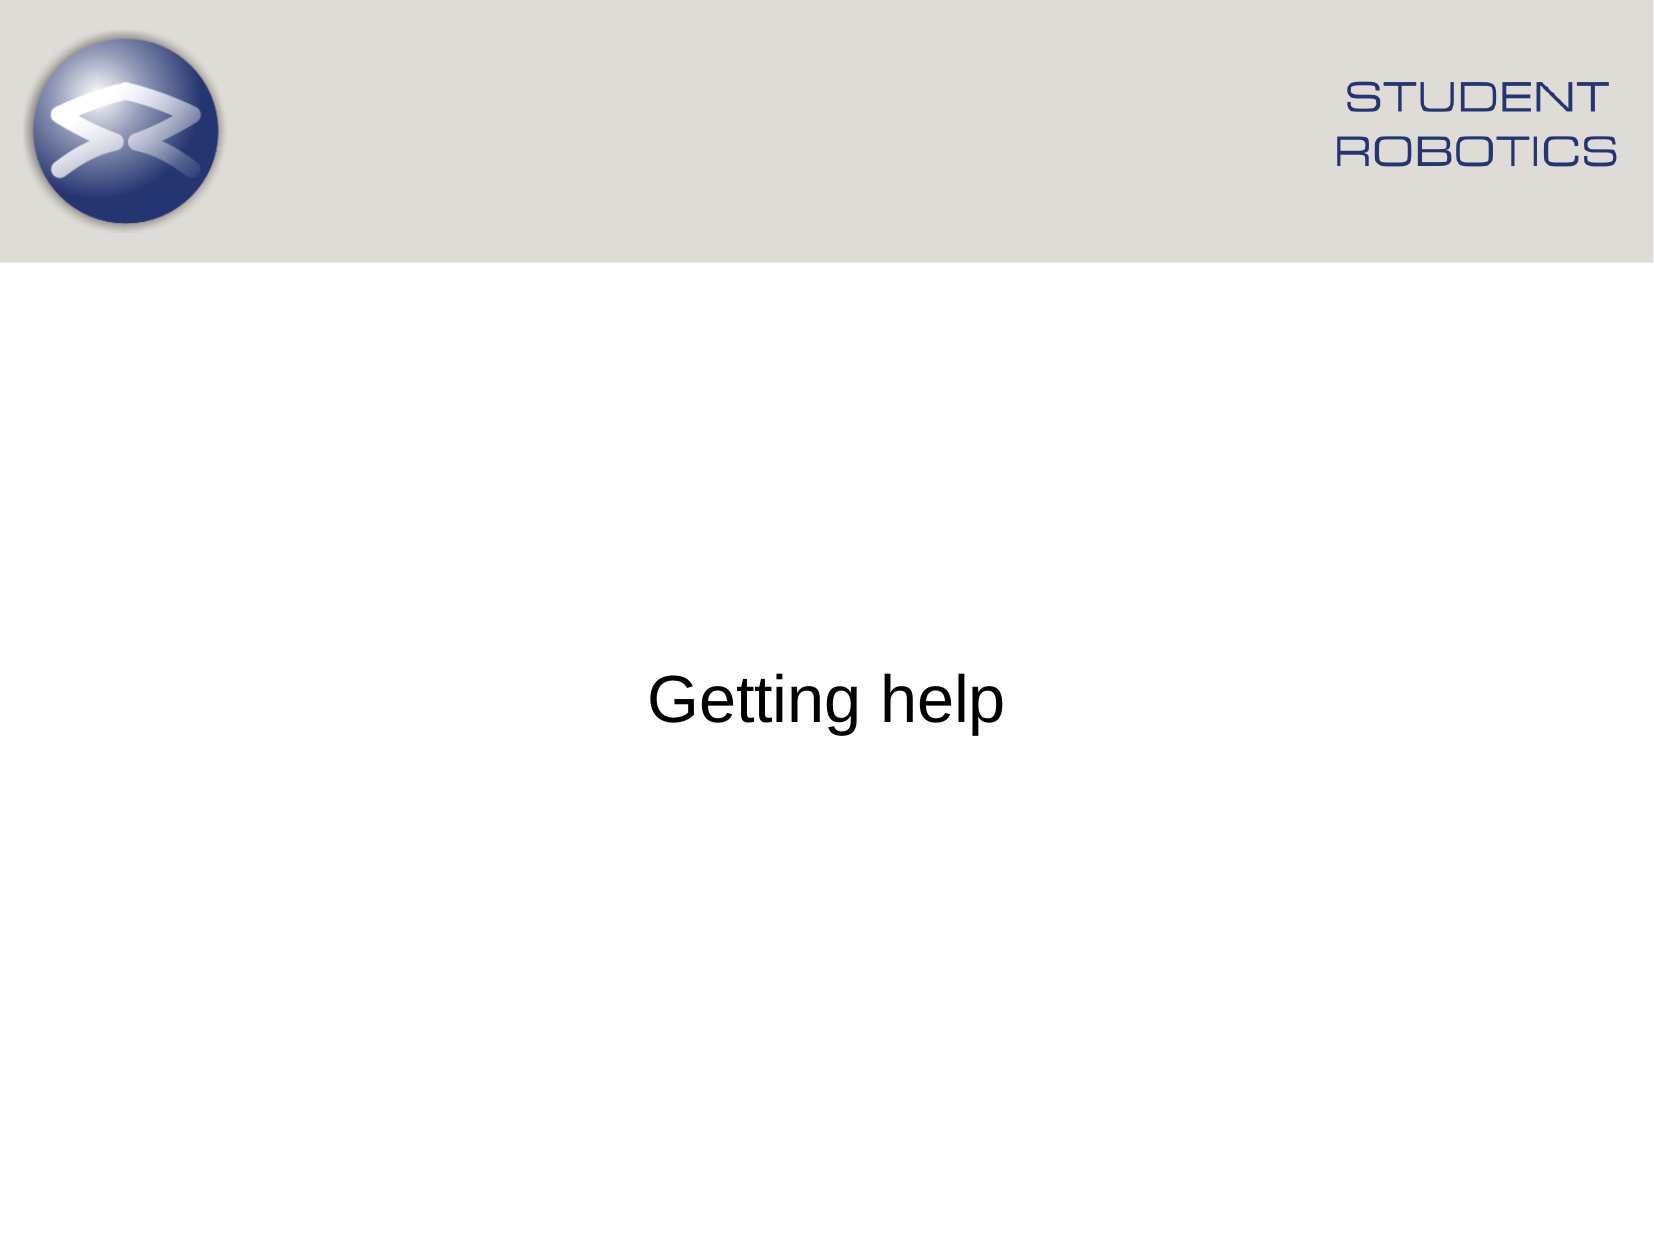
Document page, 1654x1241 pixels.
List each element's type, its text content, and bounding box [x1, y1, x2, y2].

picture [1571, 68, 1633, 174]
picture [9, 19, 82, 245]
title [82, 0, 1571, 257]
subtitle Getting help [82, 297, 1571, 1102]
